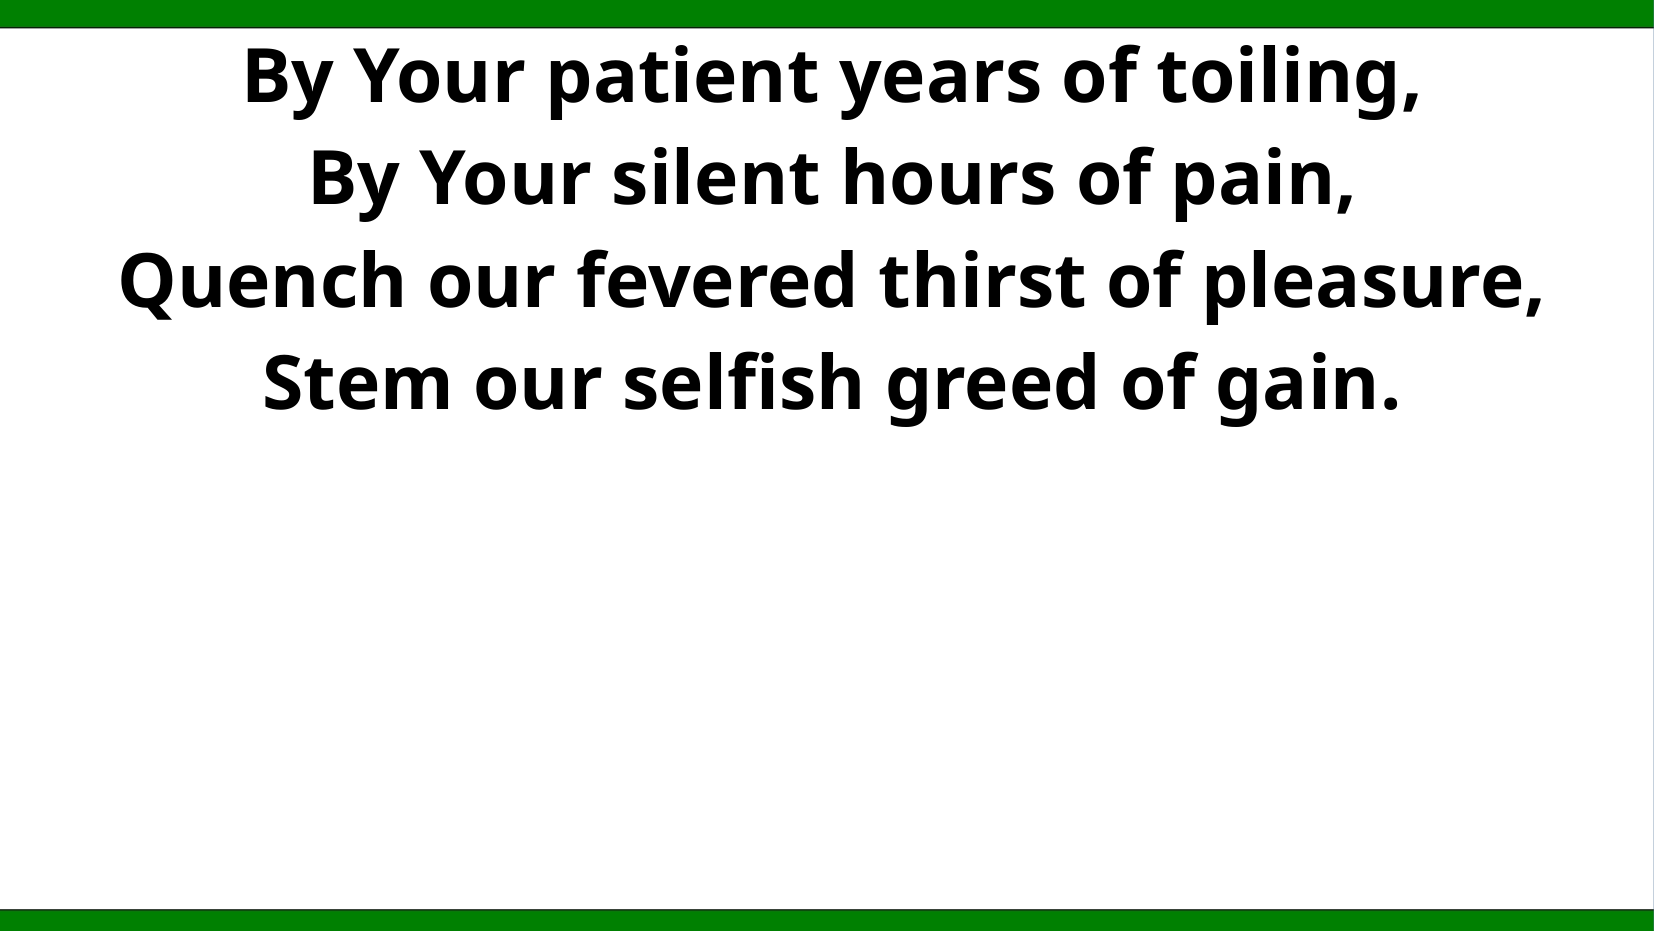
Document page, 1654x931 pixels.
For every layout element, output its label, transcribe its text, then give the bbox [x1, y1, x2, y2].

picture [0, 0, 1654, 931]
text_box By Your patient years of toiling, By Your silent hours of pain, Quench our fevered thirst of pleasure, Stem our selfish greed of gain. [75, 15, 1591, 430]
